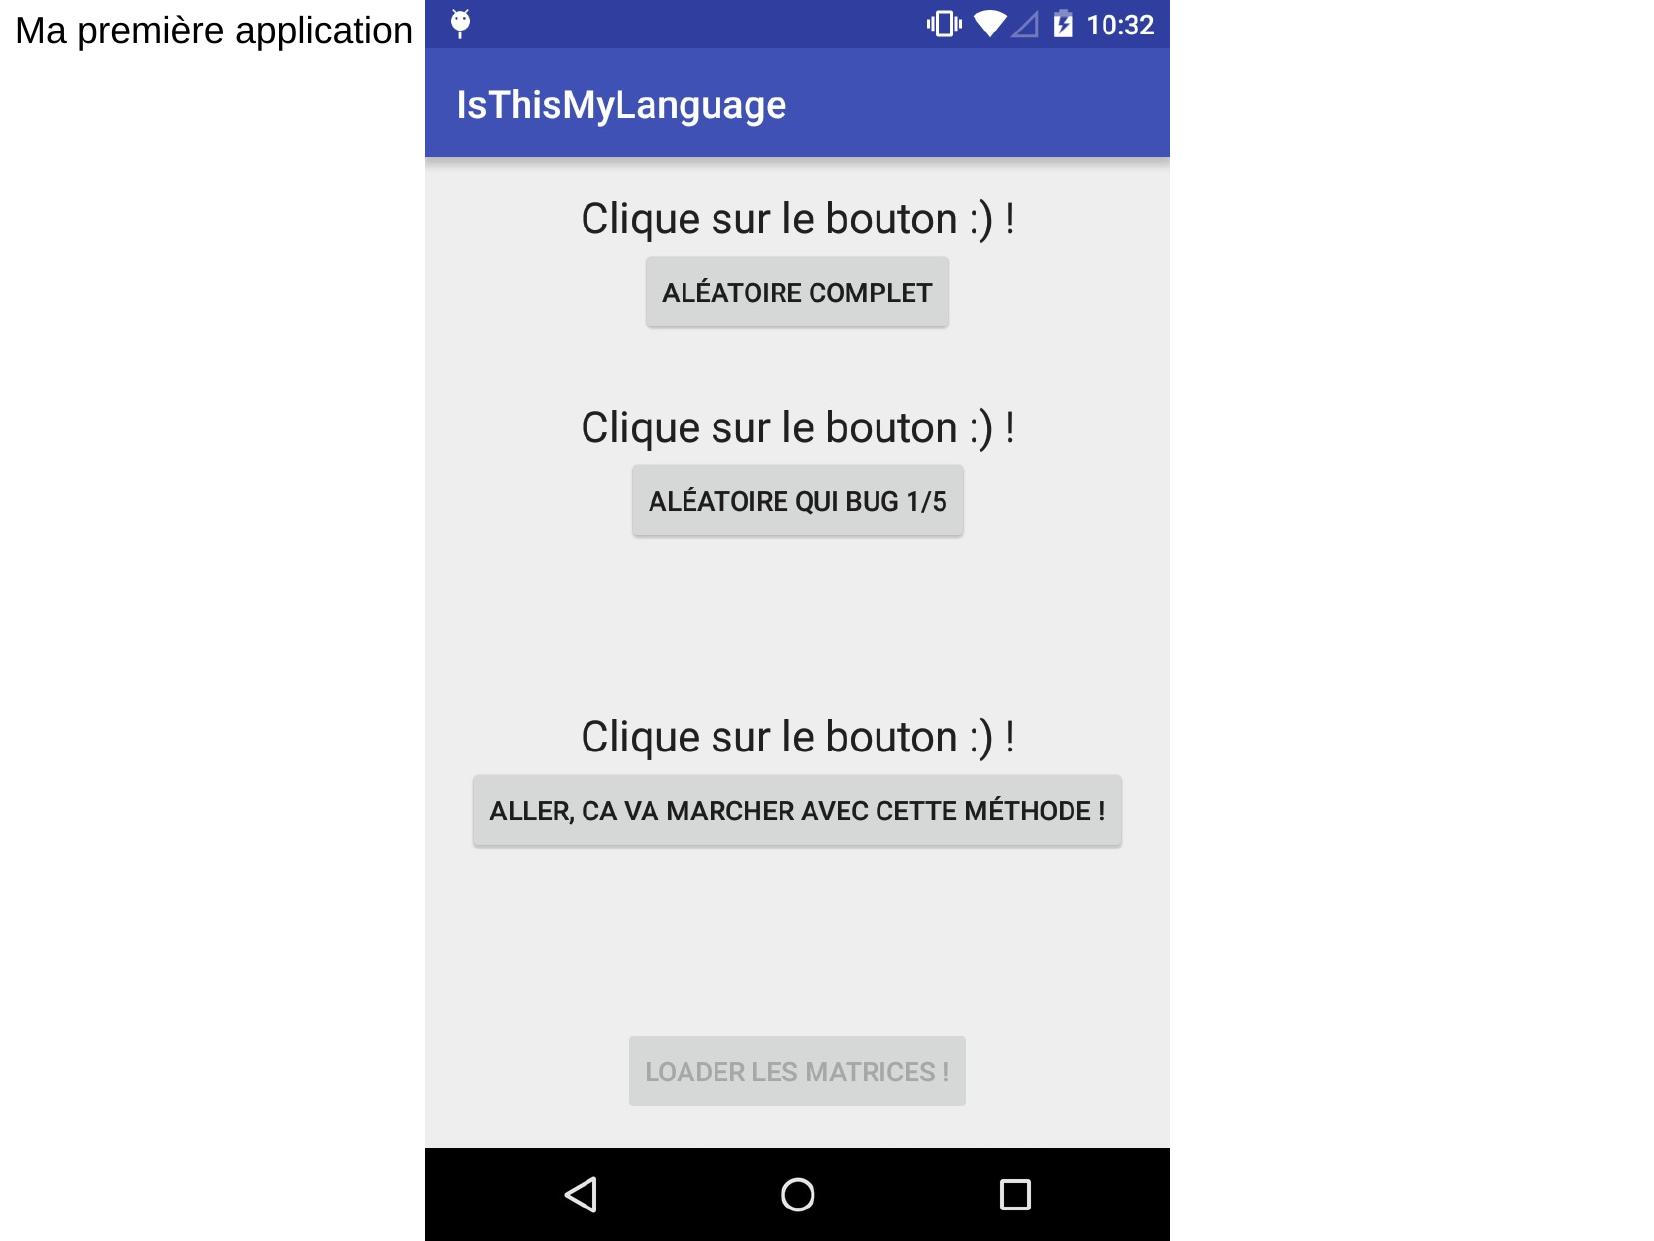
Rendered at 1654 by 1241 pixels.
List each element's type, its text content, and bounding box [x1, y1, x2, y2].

text_box Ma première application [0, 2, 425, 60]
picture [425, 0, 1170, 1241]
